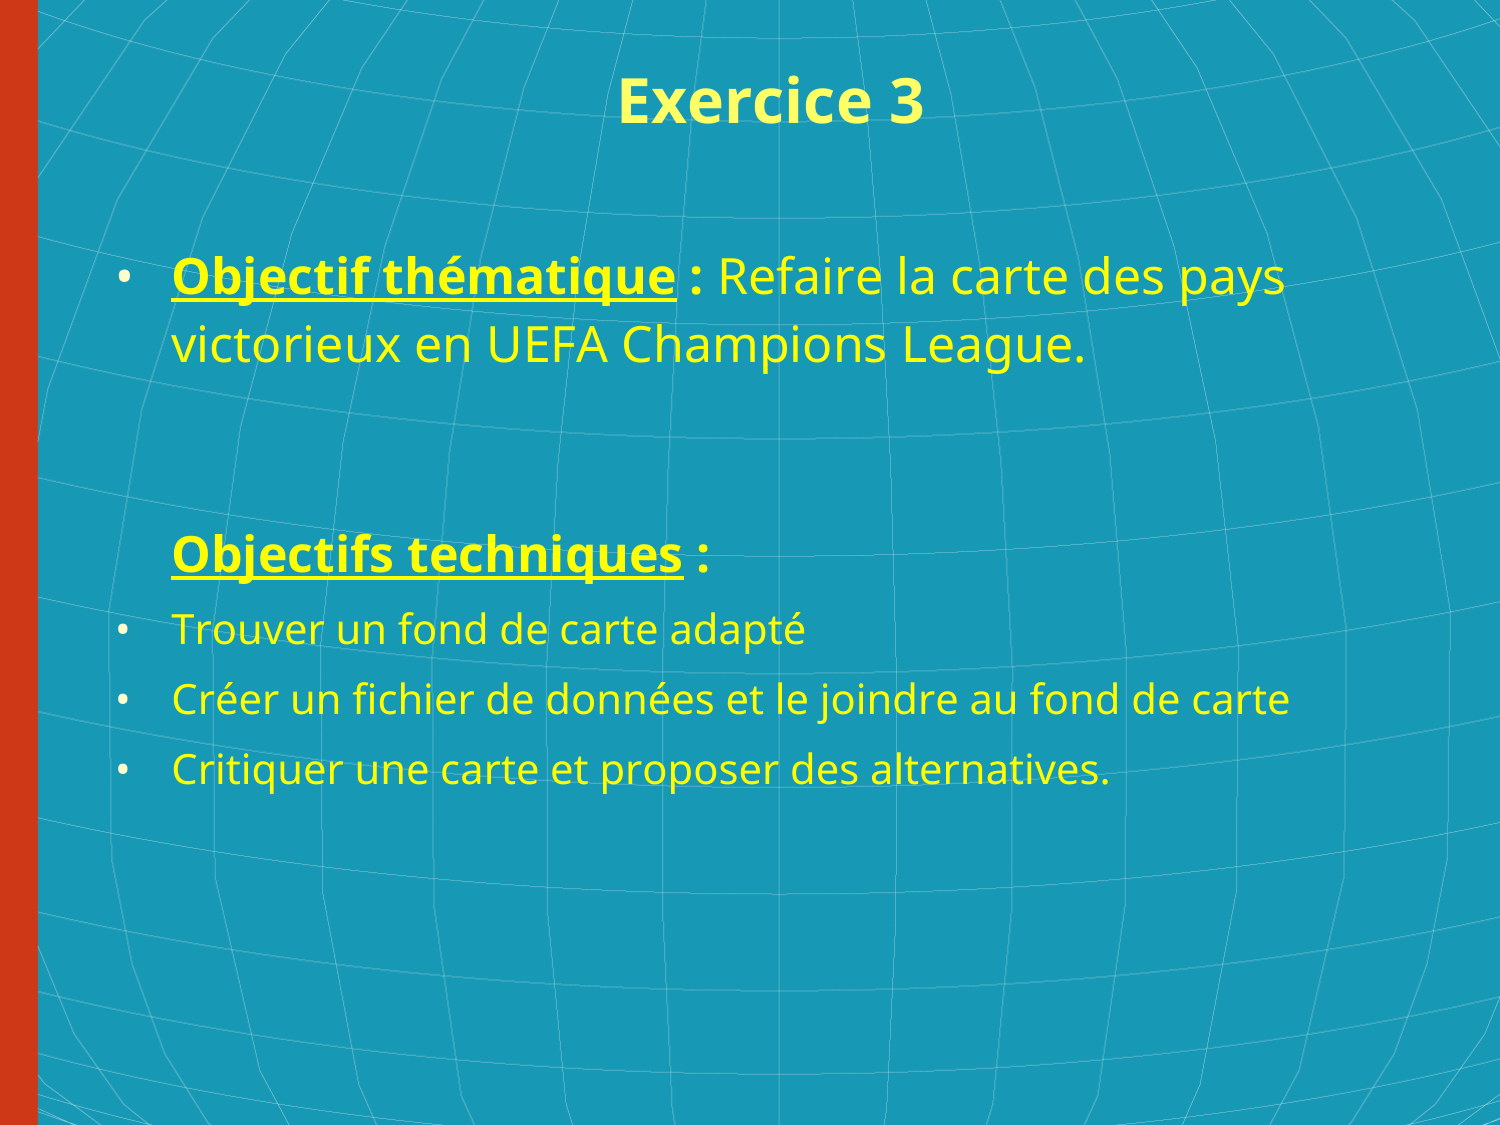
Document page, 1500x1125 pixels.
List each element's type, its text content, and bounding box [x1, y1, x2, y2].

title Exercice 3 [65, 20, 1477, 159]
picture [0, 0, 1500, 1125]
list Objectif thématique : Refaire la carte des pays victorieux en UEFA Champions League. Objectifs techniques : Trouver un fond de carte adapté Créer un fichier de données et le joindre au fond de carte Critiquer une carte et proposer des alternatives. [59, 159, 1477, 1035]
